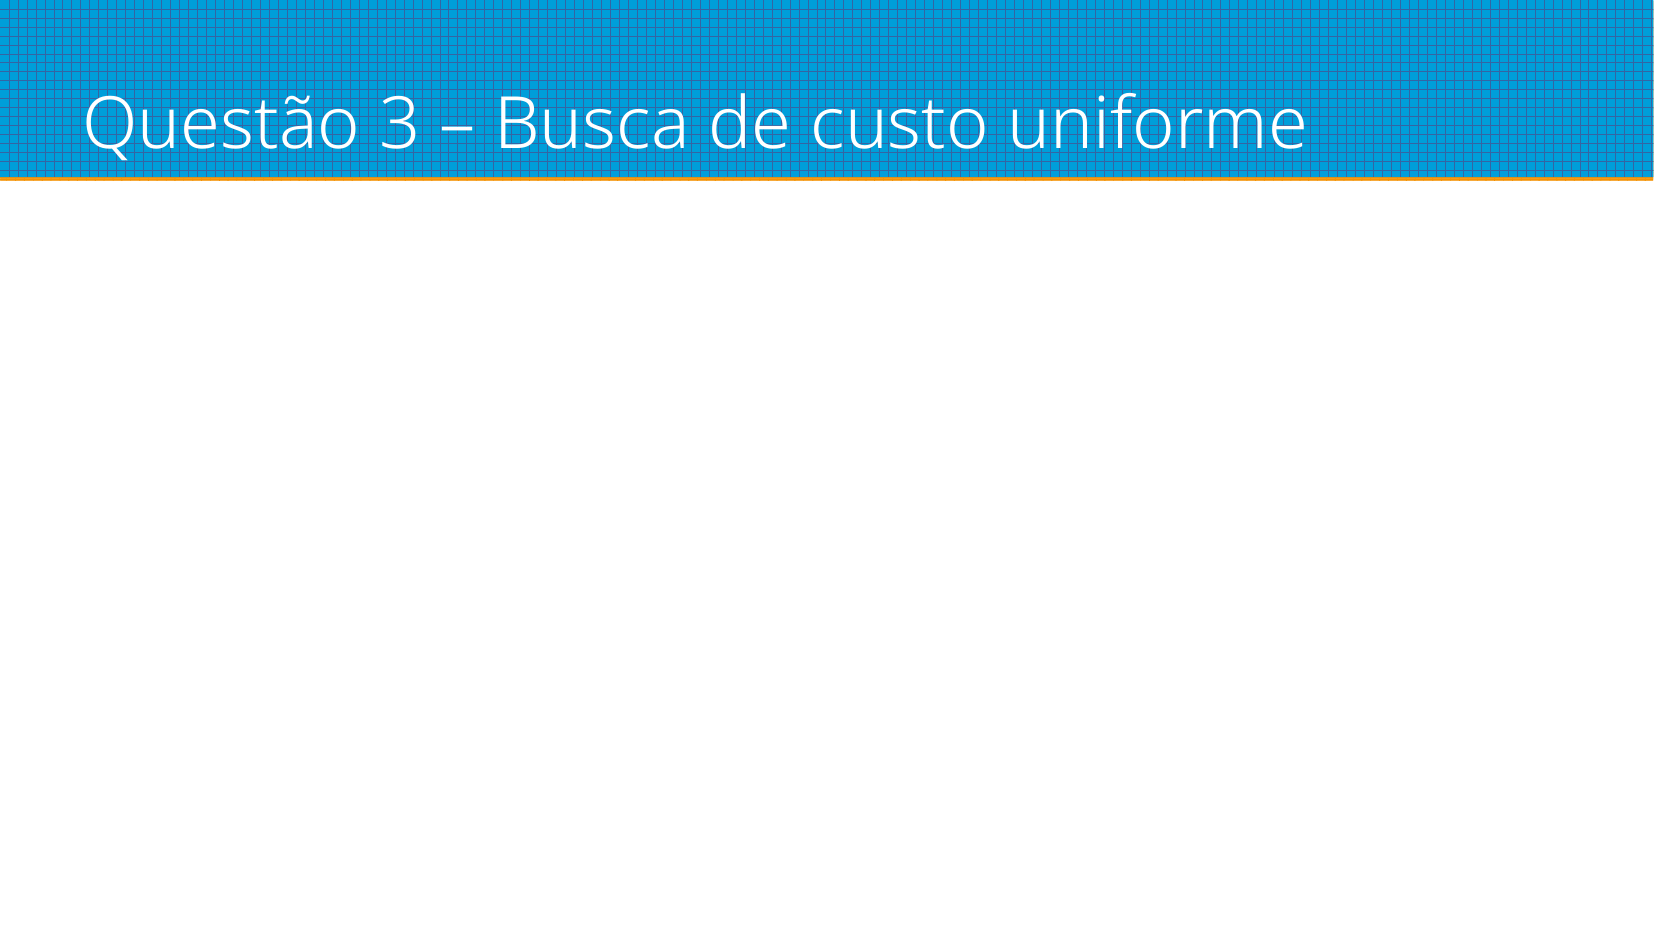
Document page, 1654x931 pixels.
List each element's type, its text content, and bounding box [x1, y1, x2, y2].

title Questão 3 – Busca de custo uniforme [82, 14, 1571, 171]
